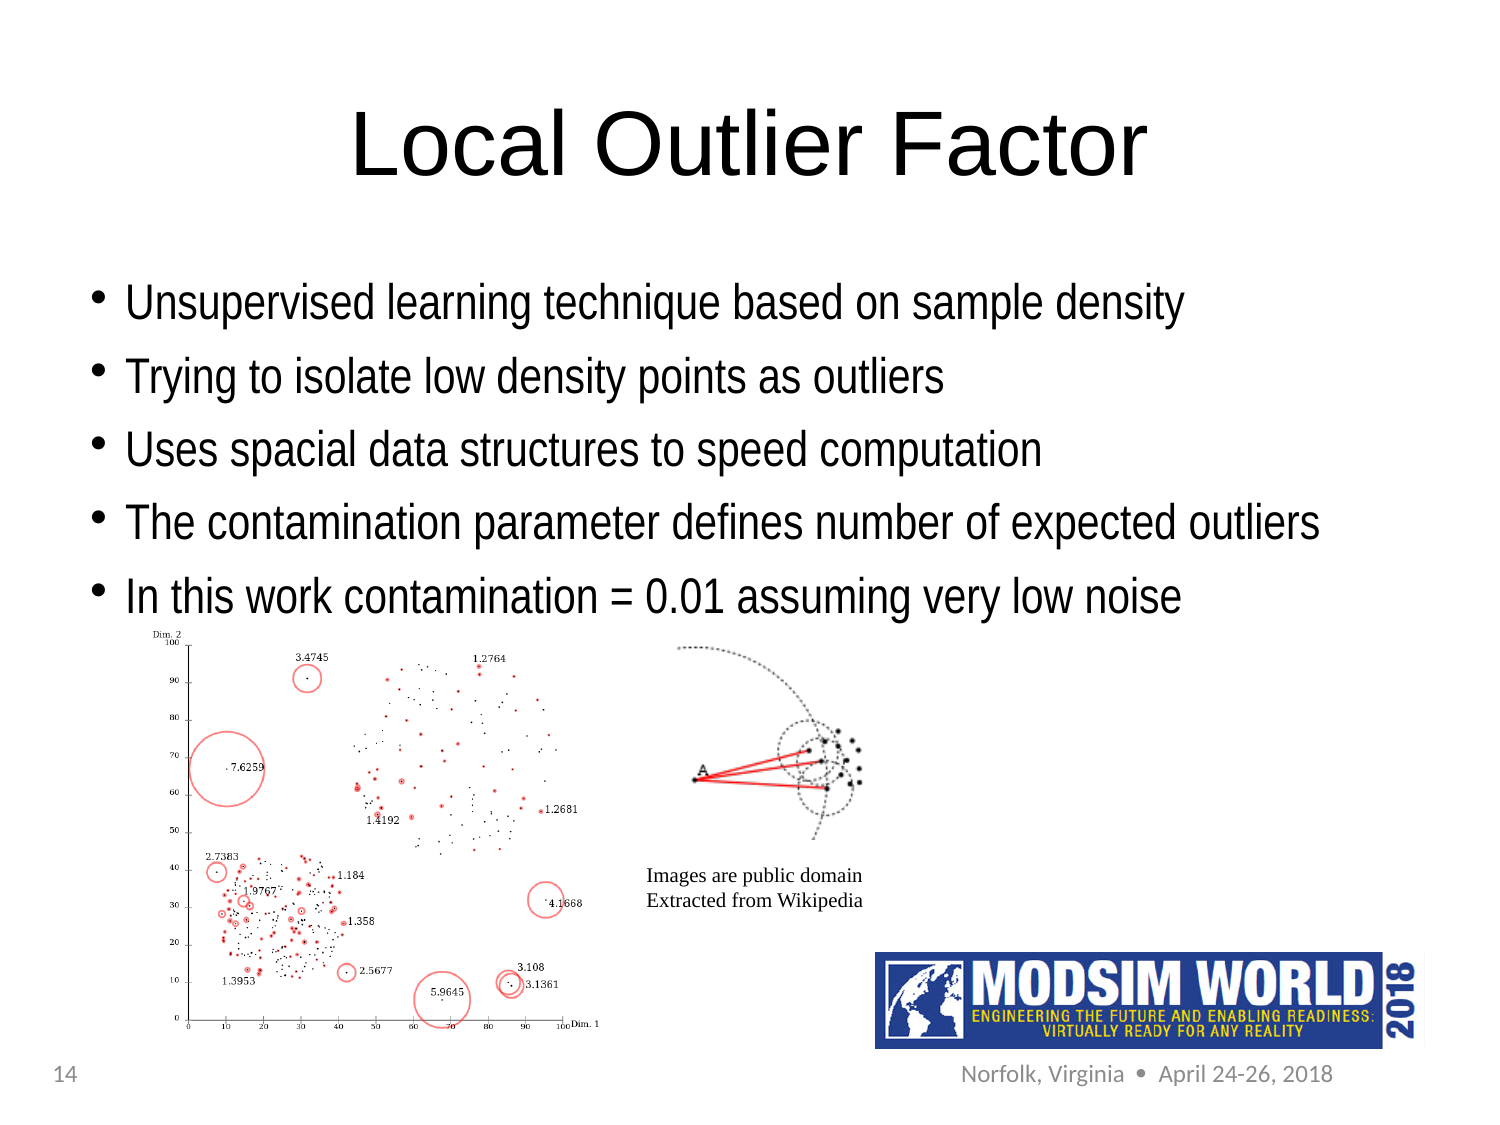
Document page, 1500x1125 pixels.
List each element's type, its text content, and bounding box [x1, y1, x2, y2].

text_box Norfolk, Virginia  April 24-26, 2018 [874, 1042, 1427, 1103]
picture [150, 629, 600, 1031]
text_box Images are public domain Extracted from Wikipedia [631, 854, 884, 915]
text_box <number> [37, 1042, 388, 1103]
text_box Local Outlier Factor [74, 45, 1425, 233]
picture [875, 1005, 1425, 1042]
text_box Unsupervised learning technique based on sample density Trying to isolate low density points as outliers Uses spacial data structures to speed computation The contamination parameter defines number of expected outliers In this work contamination = 0.01 assuming very low noise [74, 262, 1425, 1005]
picture [676, 636, 870, 840]
